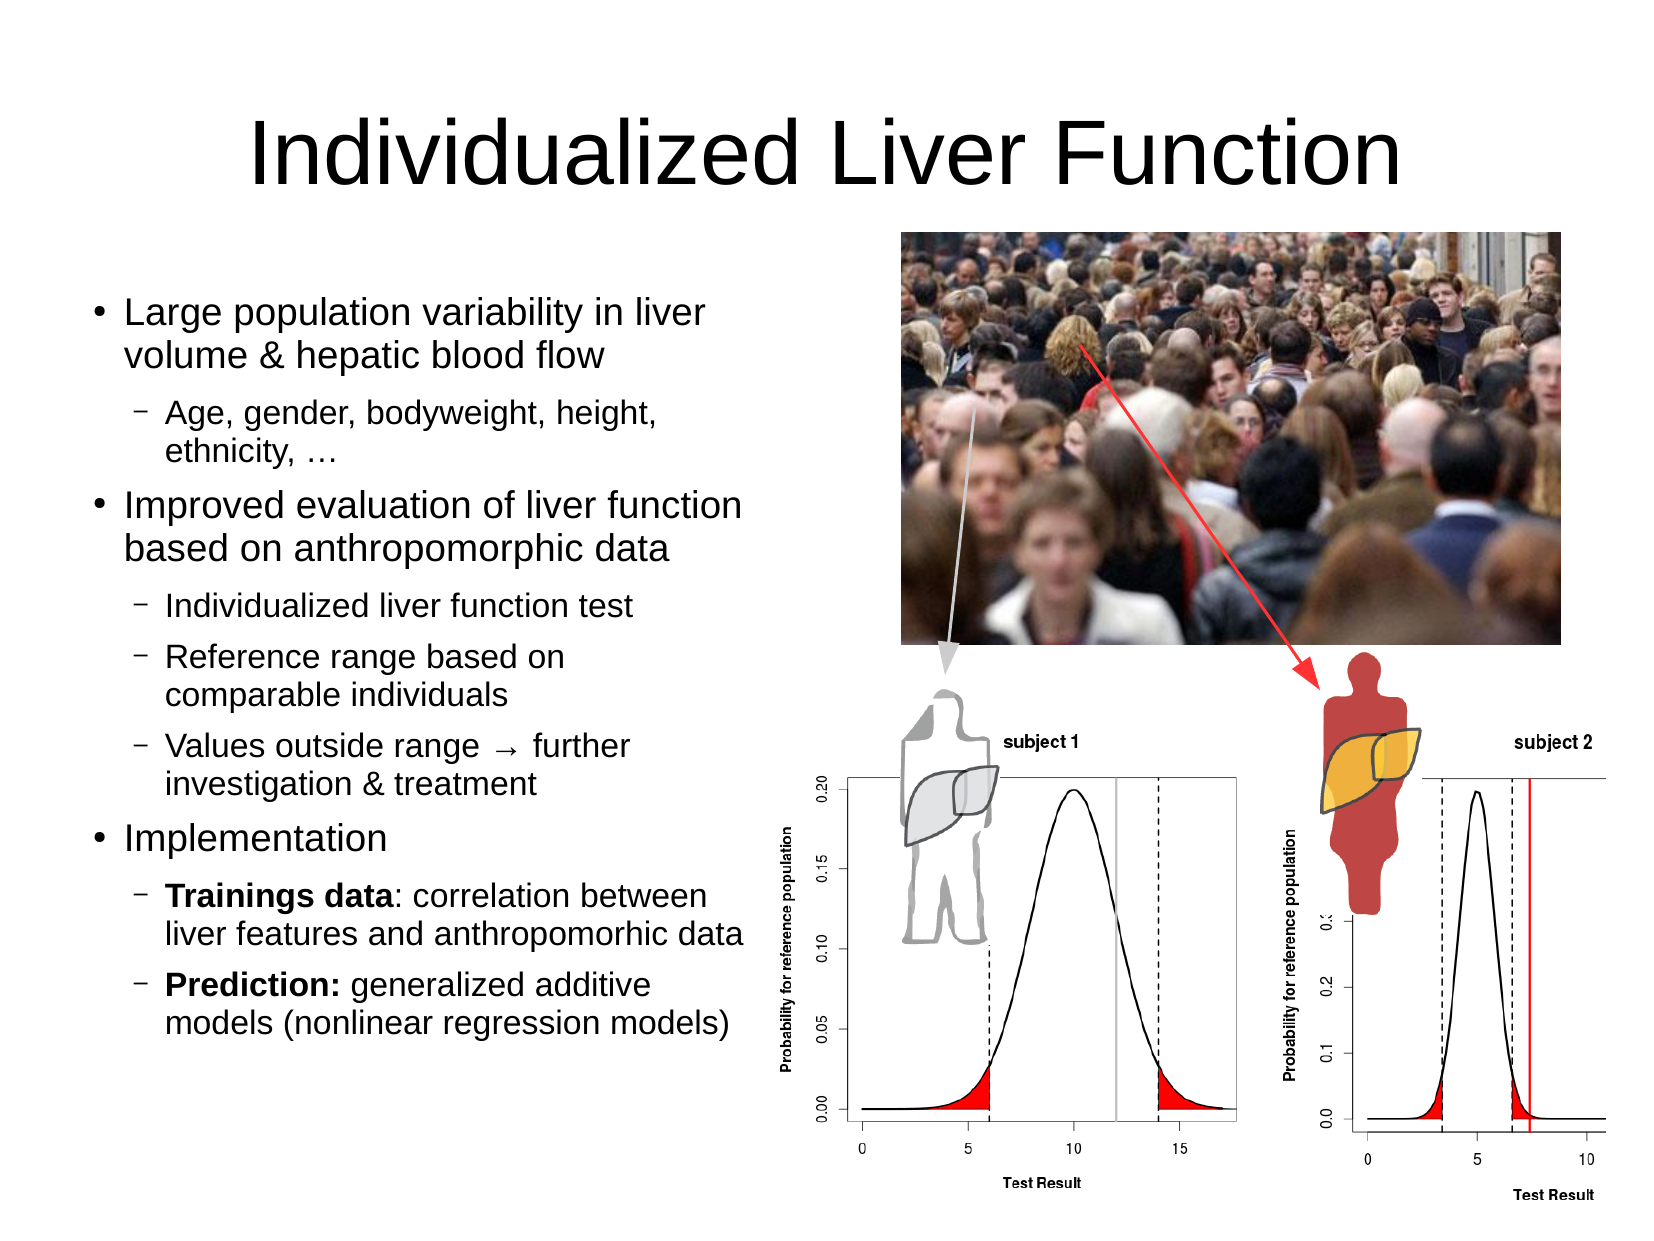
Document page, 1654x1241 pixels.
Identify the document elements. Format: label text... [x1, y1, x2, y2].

picture [901, 232, 1561, 646]
list Large population variability in liver volume & hepatic blood flow Age, gender, bodyweight, height, ethnicity, … Improved evaluation of liver function based on anthropomorphic data Individualized liver function test Reference range based on comparable individuals Values outside range → further investigation & treatment Implementation Trainings data: correlation between liver features and anthropomorhic data Prediction: generalized additive models (nonlinear regression models) [82, 290, 751, 1081]
picture [1283, 652, 1606, 1201]
picture [780, 689, 1237, 1188]
title Individualized Liver Function [82, 49, 1571, 257]
